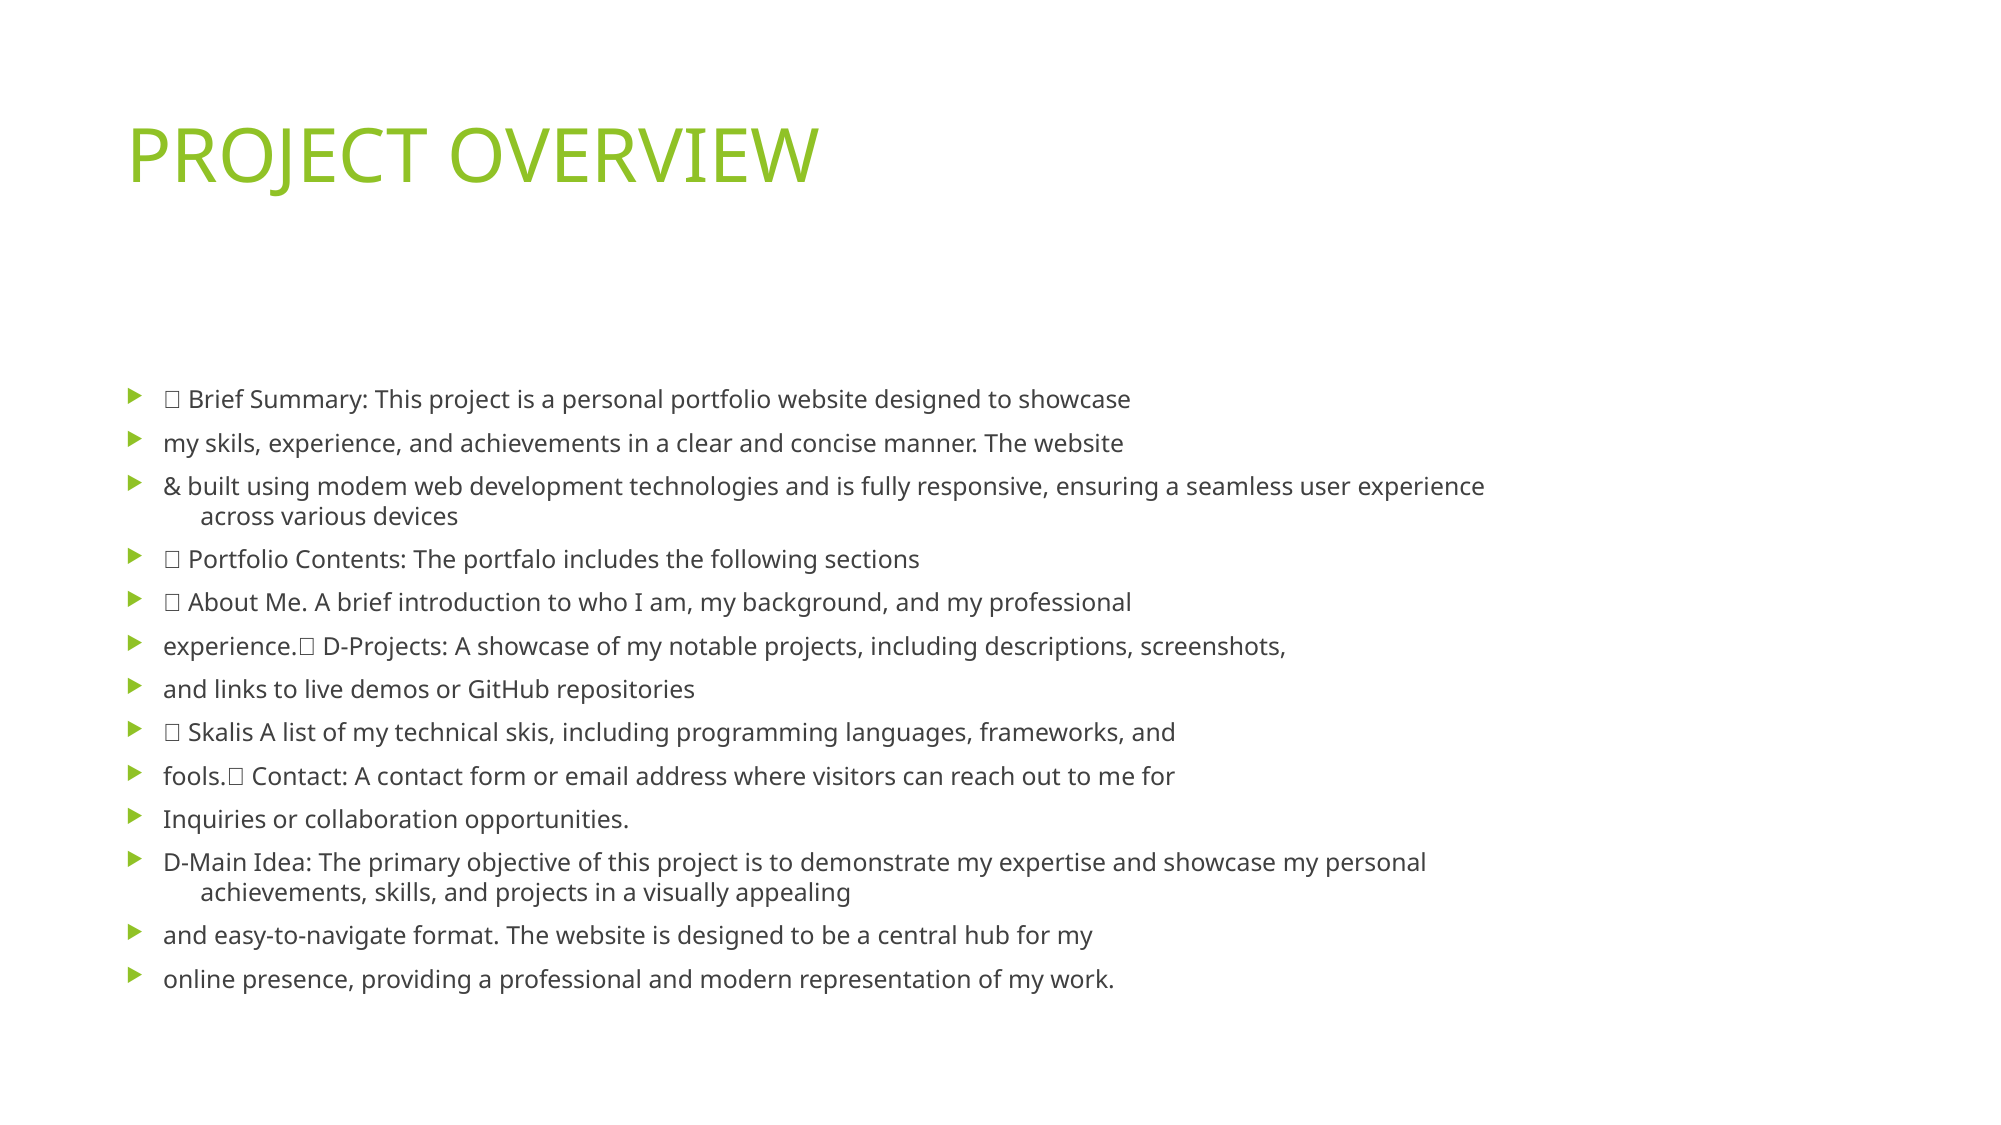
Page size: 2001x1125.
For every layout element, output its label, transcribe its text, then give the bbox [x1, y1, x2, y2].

title PROJECT OVERVIEW [111, 99, 1522, 317]
list  Brief Summary: This project is a personal portfolio website designed to showcase my skils, experience, and achievements in a clear and concise manner. The website & built using modem web development technologies and is fully responsive, ensuring a seamless user experience across various devices  Portfolio Contents: The portfalo includes the following sections  About Me. A brief introduction to who I am, my background, and my professional experience. D-Projects: A showcase of my notable projects, including descriptions, screenshots, and links to live demos or GitHub repositories  Skalis A list of my technical skis, including programming languages, frameworks, and fools. Contact: A contact form or email address where visitors can reach out to me for Inquiries or collaboration opportunities. D-Main Idea: The primary objective of this project is to demonstrate my expertise and showcase my personal achievements, skills, and projects in a visually appealing and easy-to-navigate format. The website is designed to be a central hub for my online presence, providing a professional and modern representation of my work. [111, 376, 1522, 1010]
